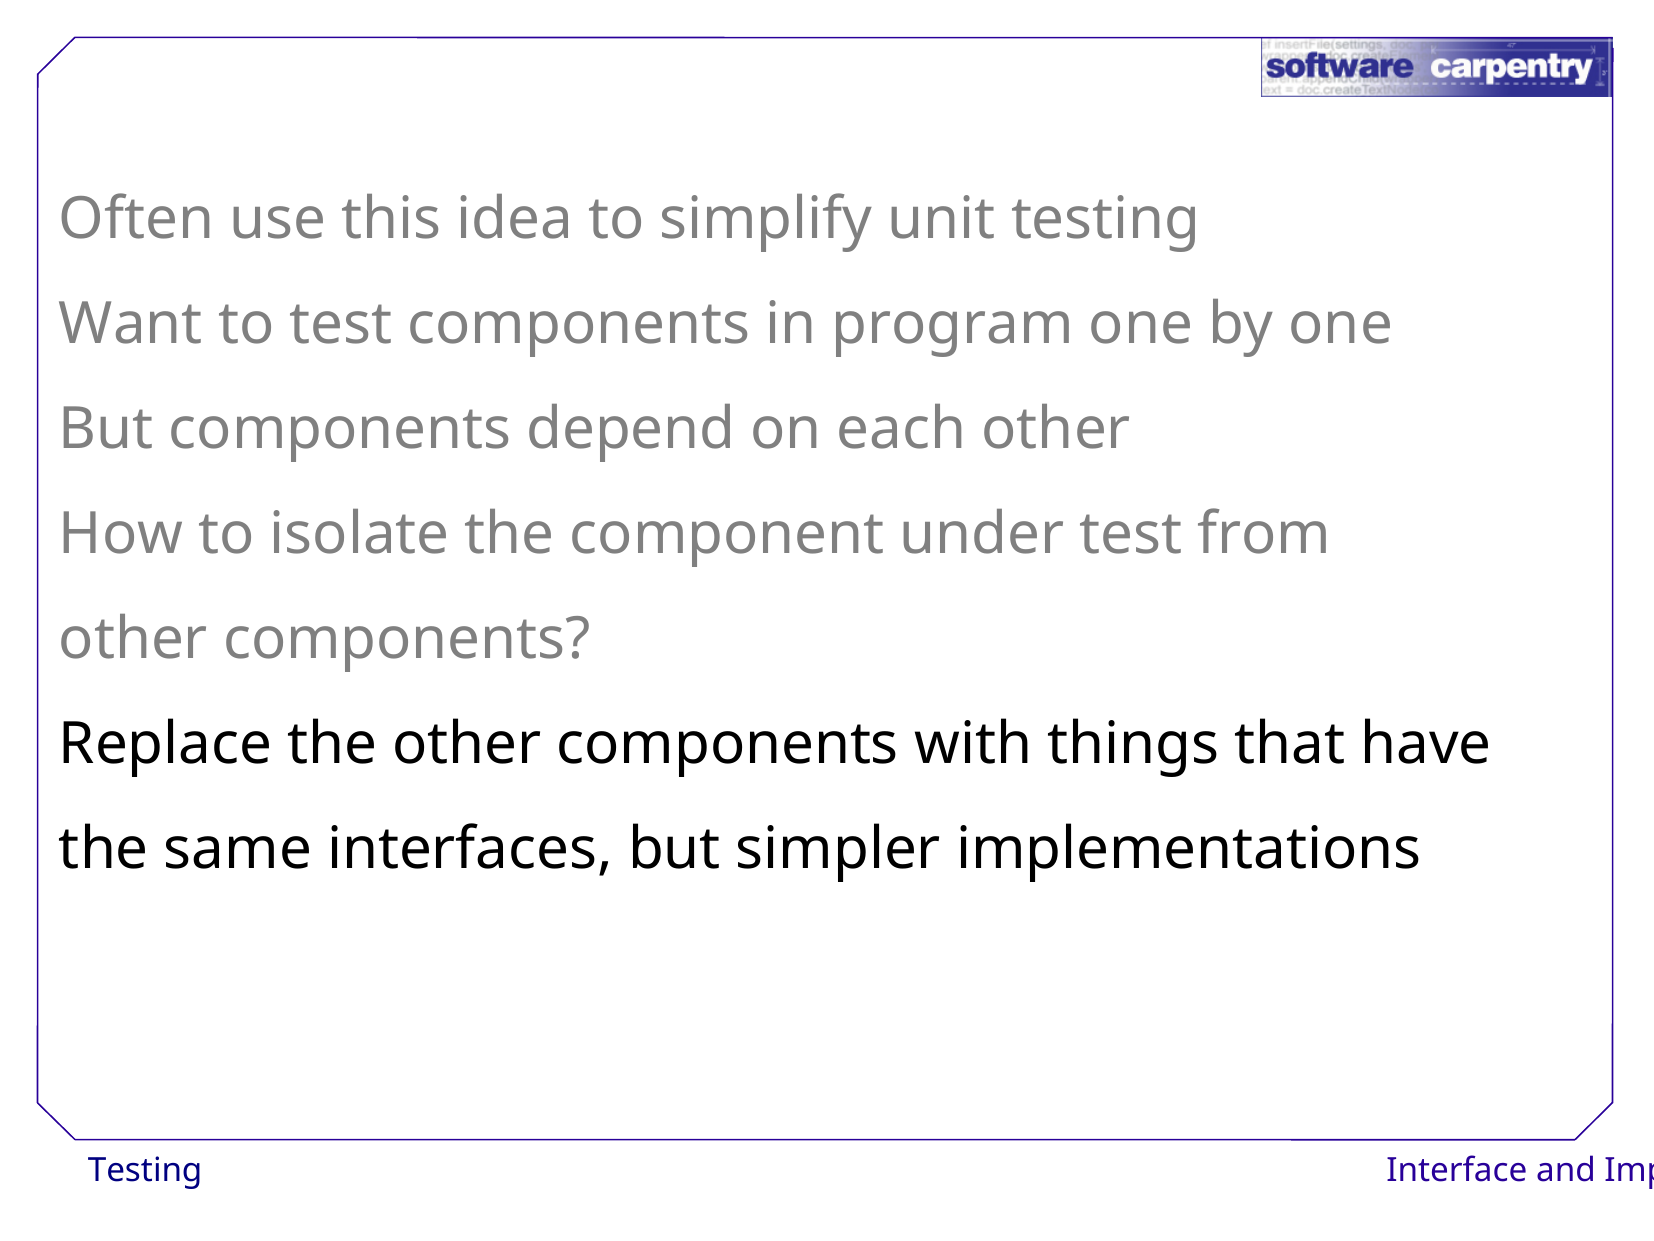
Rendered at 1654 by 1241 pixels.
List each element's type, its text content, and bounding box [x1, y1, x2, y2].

picture [1261, 39, 1613, 97]
text_box Often use this idea to simplify unit testing Want to test components in program one by one But components depend on each other How to isolate the component under test from other components? Replace the other components with things that have the same interfaces, but simpler implementations [44, 138, 1654, 889]
